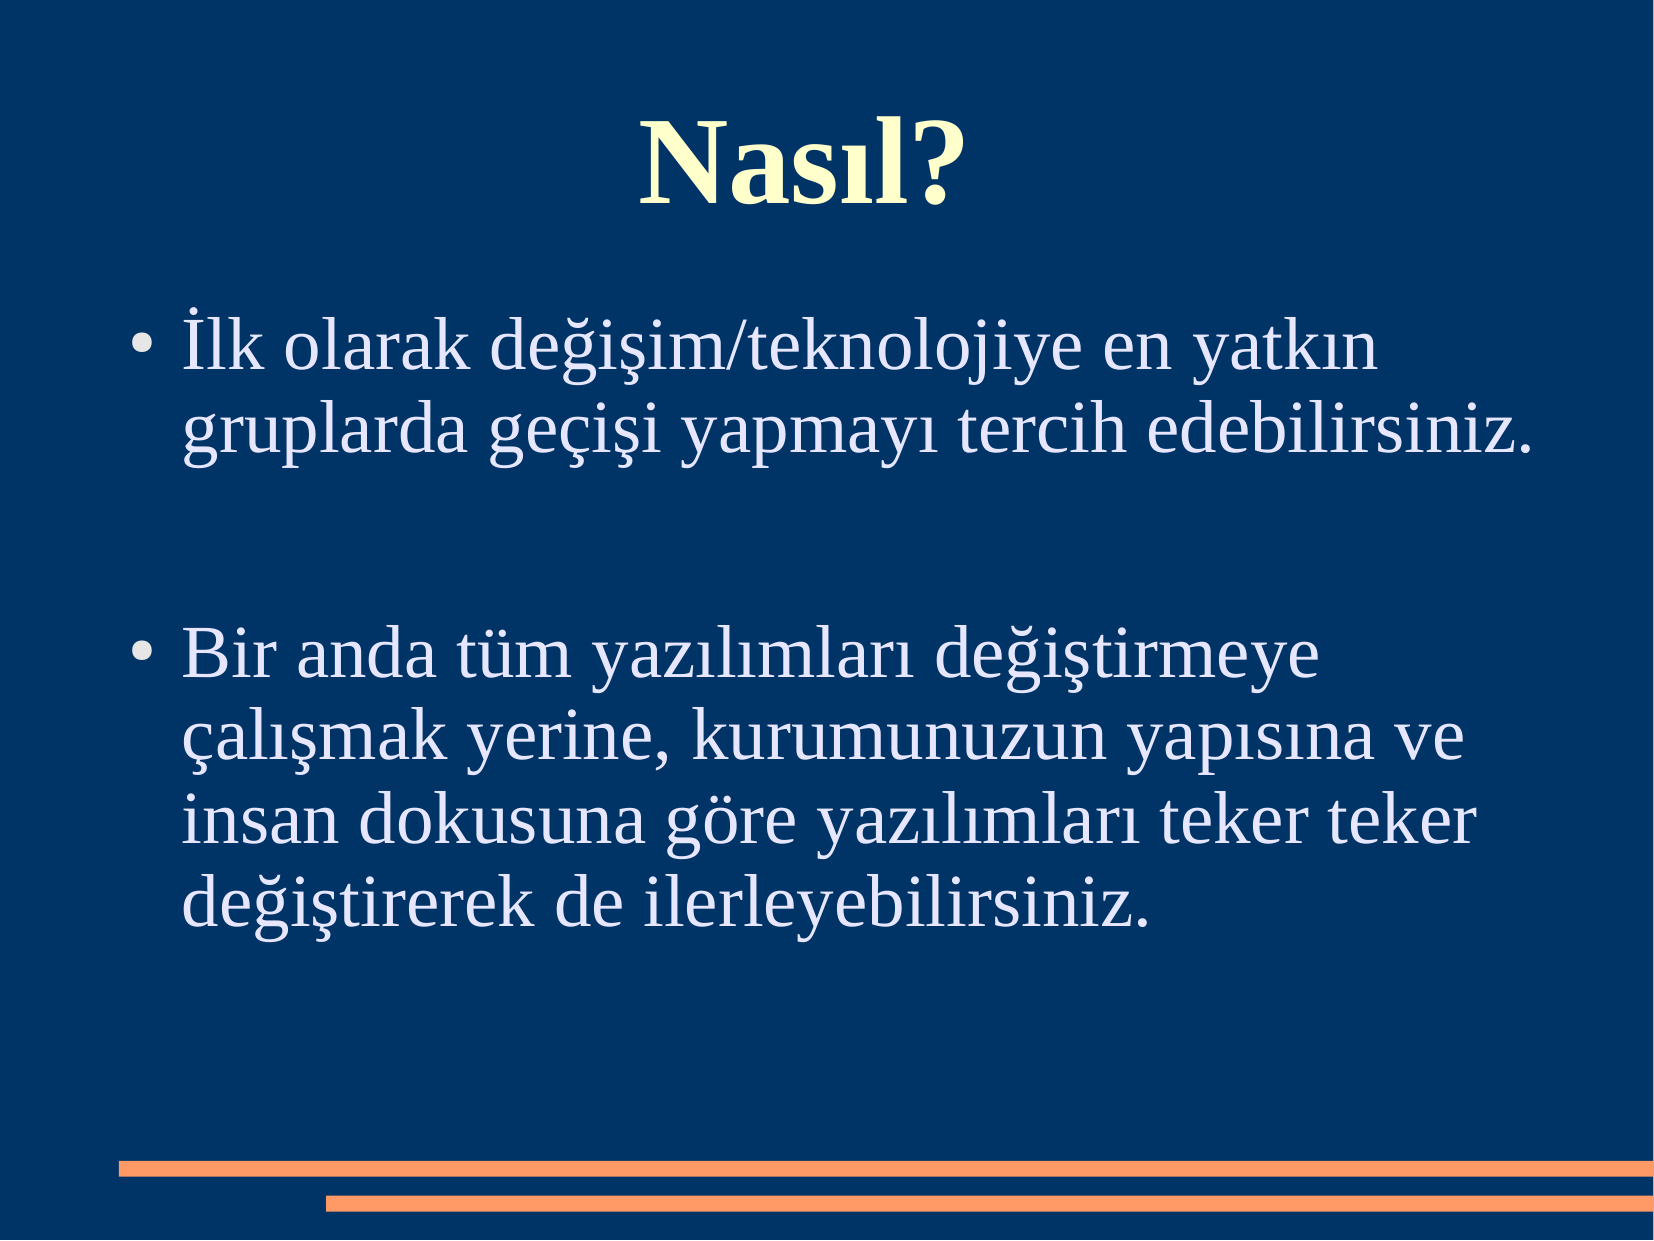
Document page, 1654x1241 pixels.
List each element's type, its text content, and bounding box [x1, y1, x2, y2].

title Nasıl? [87, 58, 1522, 266]
list İlk olarak değişim/teknolojiye en yatkın gruplarda geçişi yapmayı tercih edebilirsiniz. Bir anda tüm yazılımları değiştirmeye çalışmak yerine, kurumunuzun yapısına ve insan dokusuna göre yazılımları teker teker değiştirerek de ilerleyebilirsiniz. [111, 302, 1555, 943]
